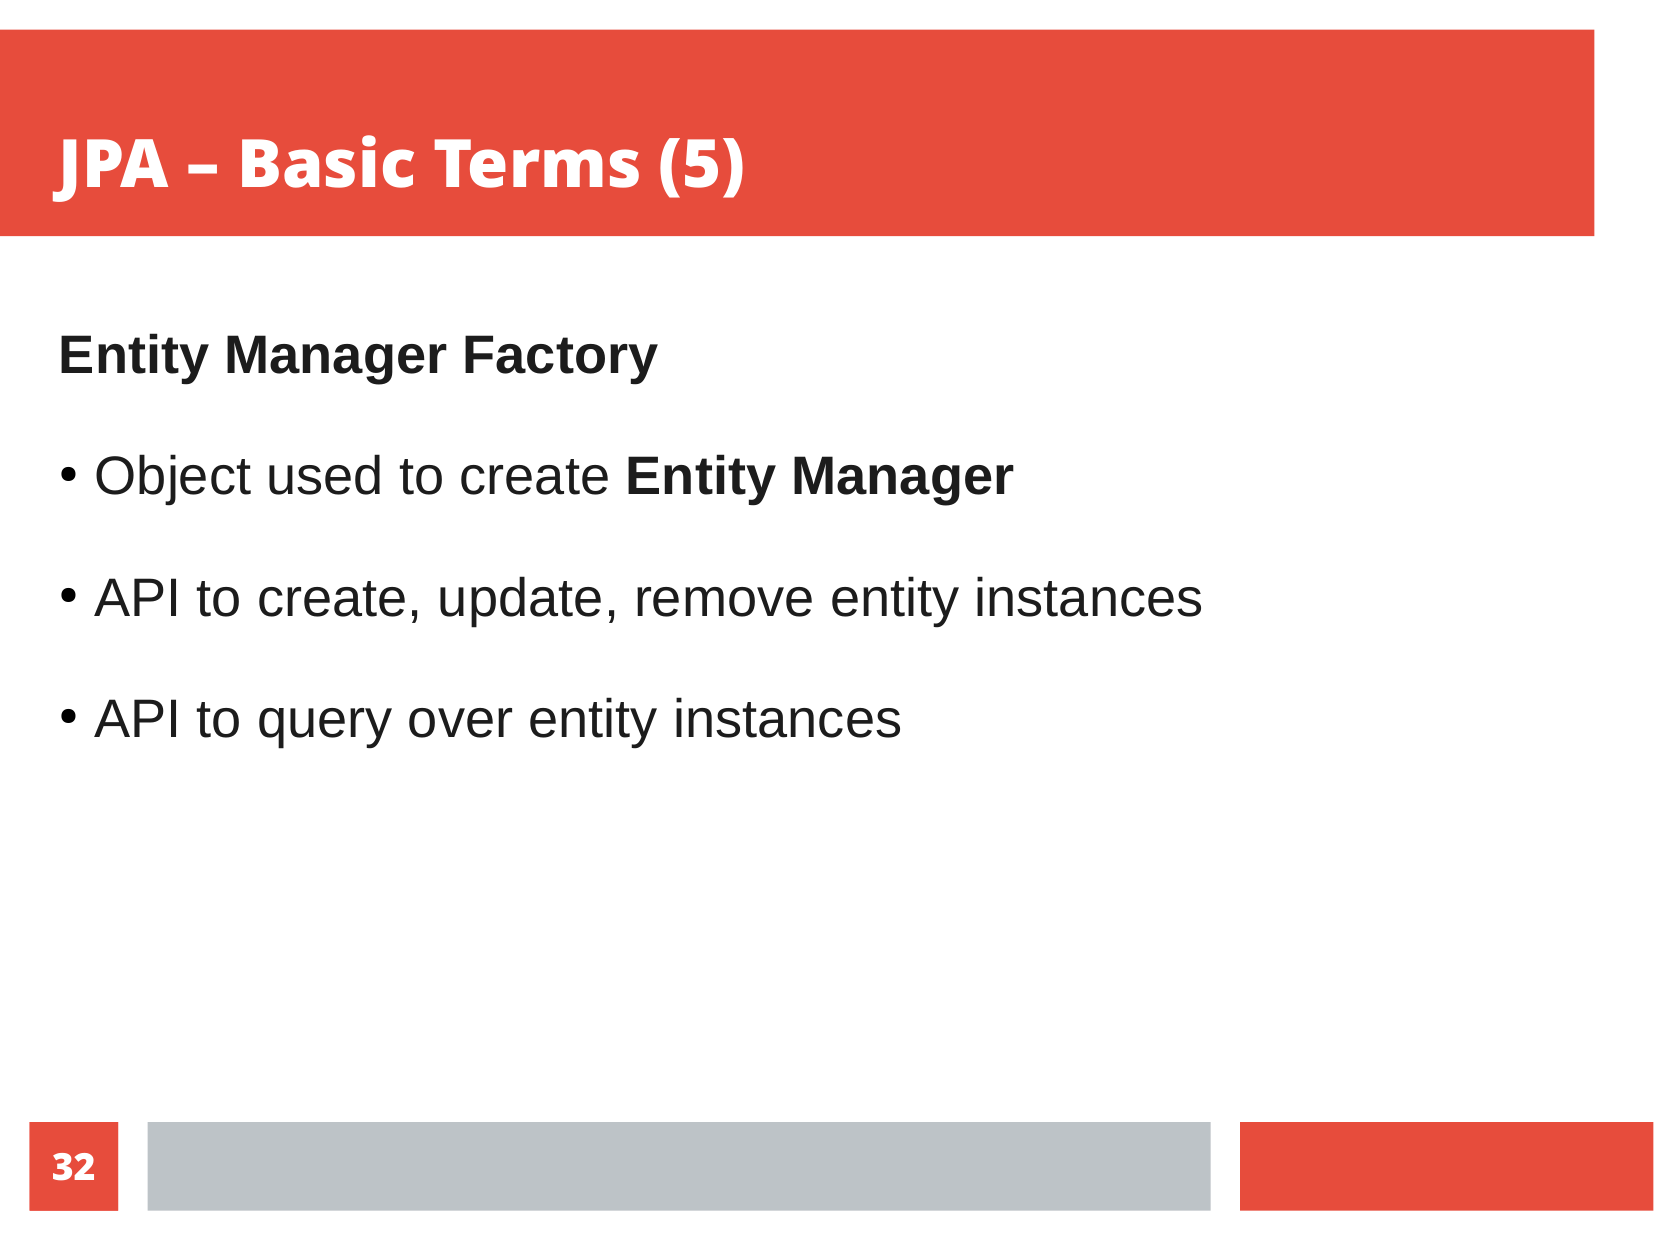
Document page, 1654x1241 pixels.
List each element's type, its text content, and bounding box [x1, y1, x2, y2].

title JPA – Basic Terms (5) [59, 59, 1595, 207]
subtitle Entity Manager Factory Object used to create Entity Manager API to create, update, remove entity instances API to query over entity instances [59, 324, 1565, 1093]
